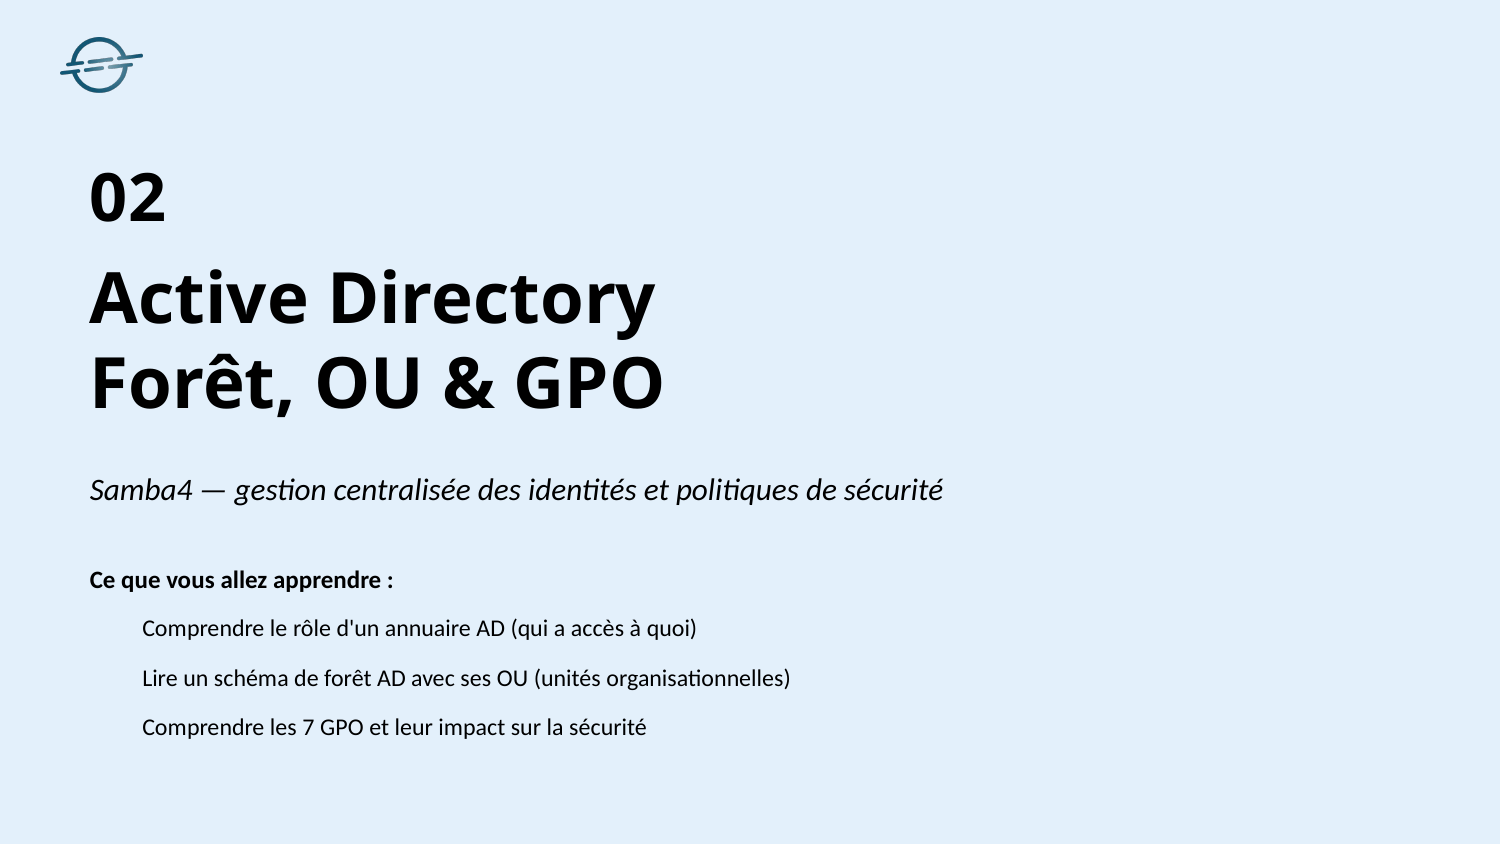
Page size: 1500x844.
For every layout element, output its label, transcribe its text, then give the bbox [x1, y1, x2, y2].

text_box 02 [74, 149, 195, 239]
text_box Comprendre les 7 GPO et leur impact sur la sécurité [127, 703, 1328, 749]
text_box Active Directory Forêt, OU & GPO [74, 239, 975, 435]
text_box Lire un schéma de forêt AD avec ses OU (unités organisationnelles) [127, 653, 1328, 699]
text_box Comprendre le rôle d'un annuaire AD (qui a accès à quoi) [127, 604, 1328, 650]
picture [60, 37, 143, 93]
text_box Ce que vous allez apprendre : [74, 555, 975, 603]
text_box Samba4 — gestion centralisée des identités et politiques de sécurité [74, 449, 1275, 525]
